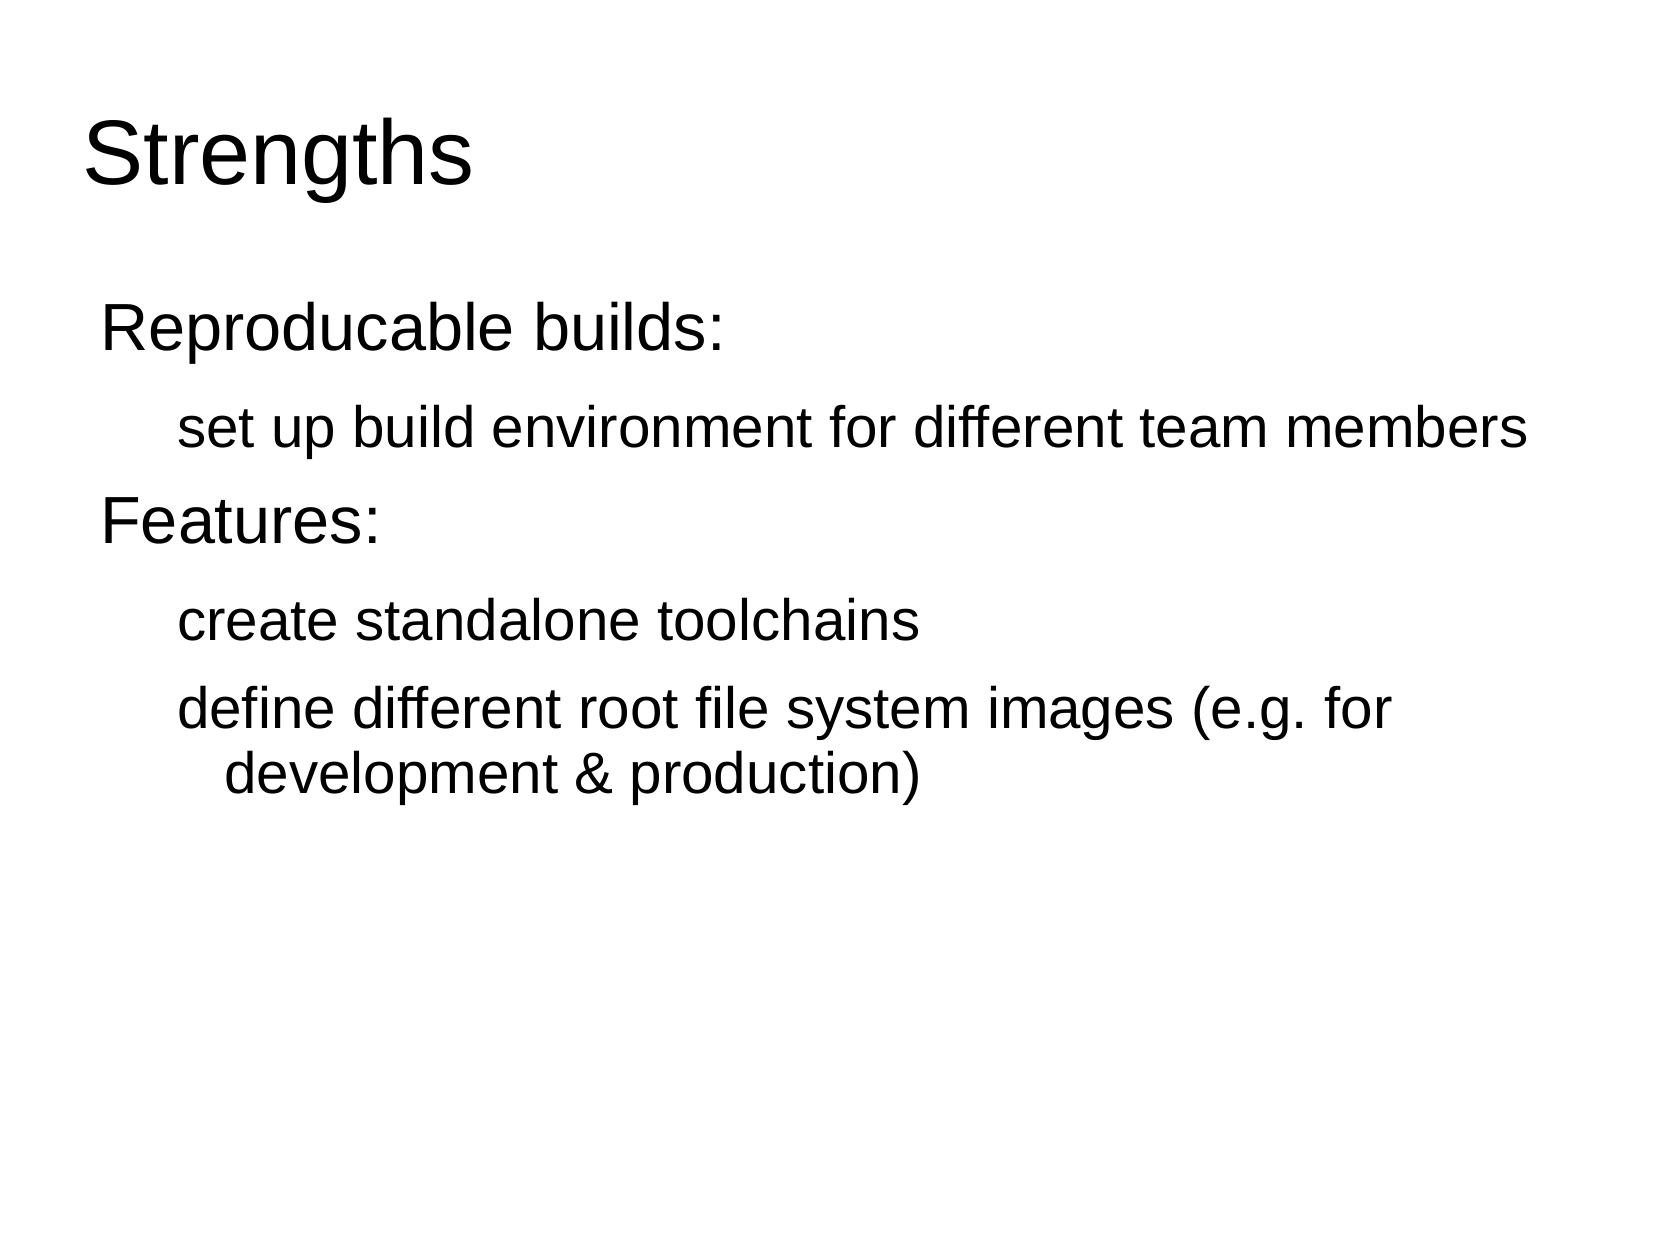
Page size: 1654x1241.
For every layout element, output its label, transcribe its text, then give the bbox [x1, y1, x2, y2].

title Strengths [82, 49, 1571, 257]
list Reproducable builds: set up build environment for different team members Features: create standalone toolchains define different root file system images (e.g. for development & production) [82, 290, 1571, 1094]
